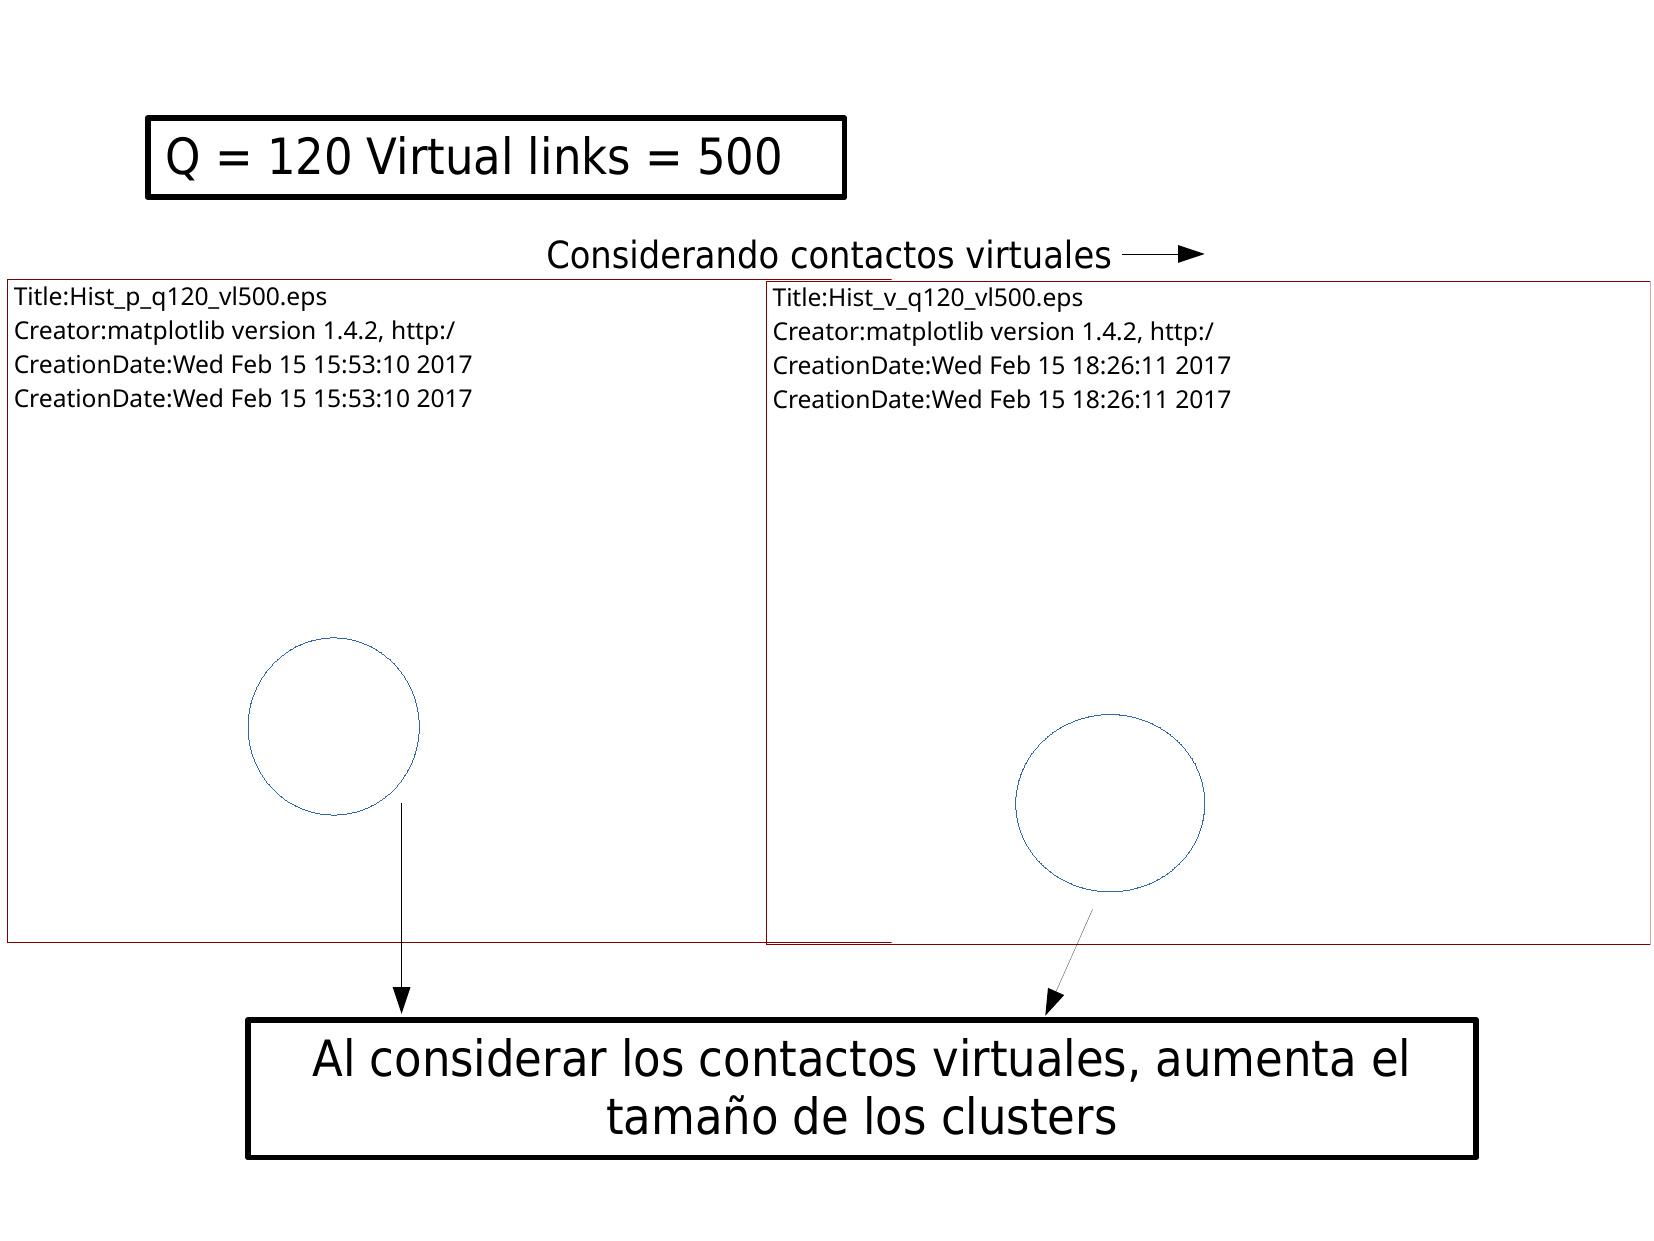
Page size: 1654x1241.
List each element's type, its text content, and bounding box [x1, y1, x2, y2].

text_box Al considerar los contactos virtuales, aumenta el tamaño de los clusters [248, 1019, 1477, 1158]
text_box Considerando contactos virtuales [531, 226, 1229, 286]
text_box Q = 120 Virtual links = 500 [147, 118, 845, 198]
picture [5, 277, 1651, 945]
